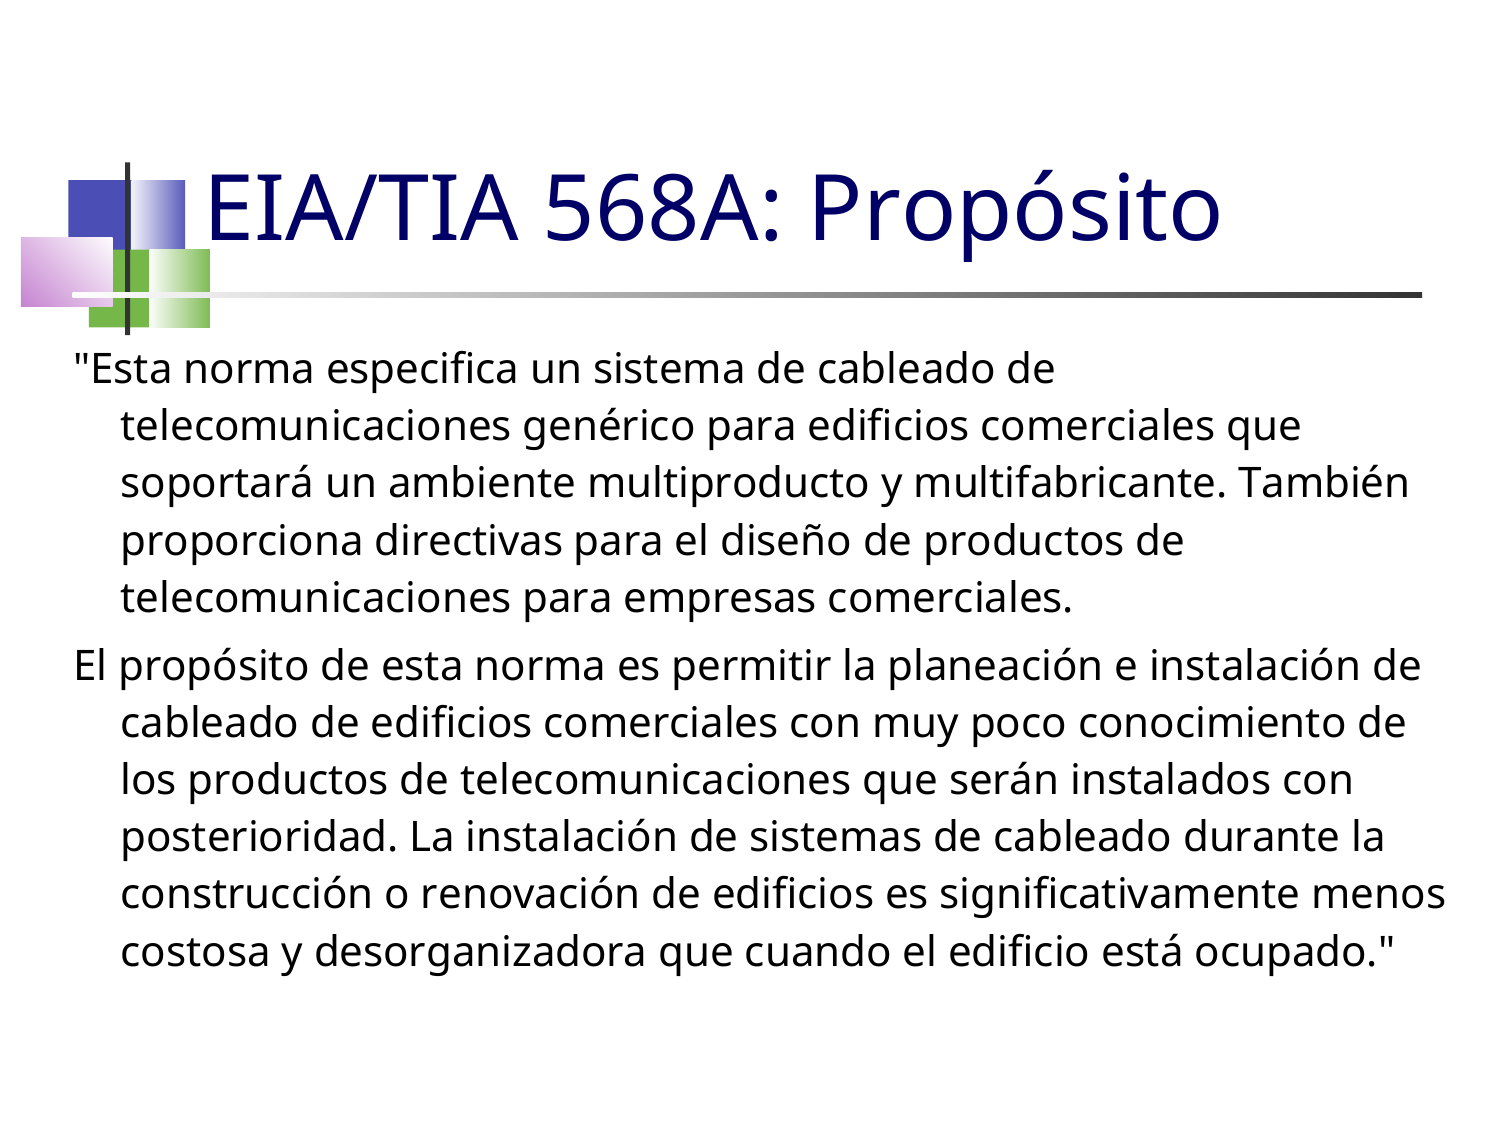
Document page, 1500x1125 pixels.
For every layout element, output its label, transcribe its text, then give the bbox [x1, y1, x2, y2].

list "Esta norma especifica un sistema de cableado de telecomunicaciones genérico para edificios comerciales que soportará un ambiente multiproducto y multifabricante. También proporciona directivas para el diseño de productos de telecomunicaciones para empresas comerciales. El propósito de esta norma es permitir la planeación e instalación de cableado de edificios comerciales con muy poco conocimiento de los productos de telecomunicaciones que serán instalados con posterioridad. La instalación de sistemas de cableado durante la construcción o renovación de edificios es significativamente menos costosa y desorganizadora que cuando el edificio está ocupado." [58, 331, 1469, 1007]
title EIA/TIA 568­A: Propósito [188, 35, 1468, 276]
